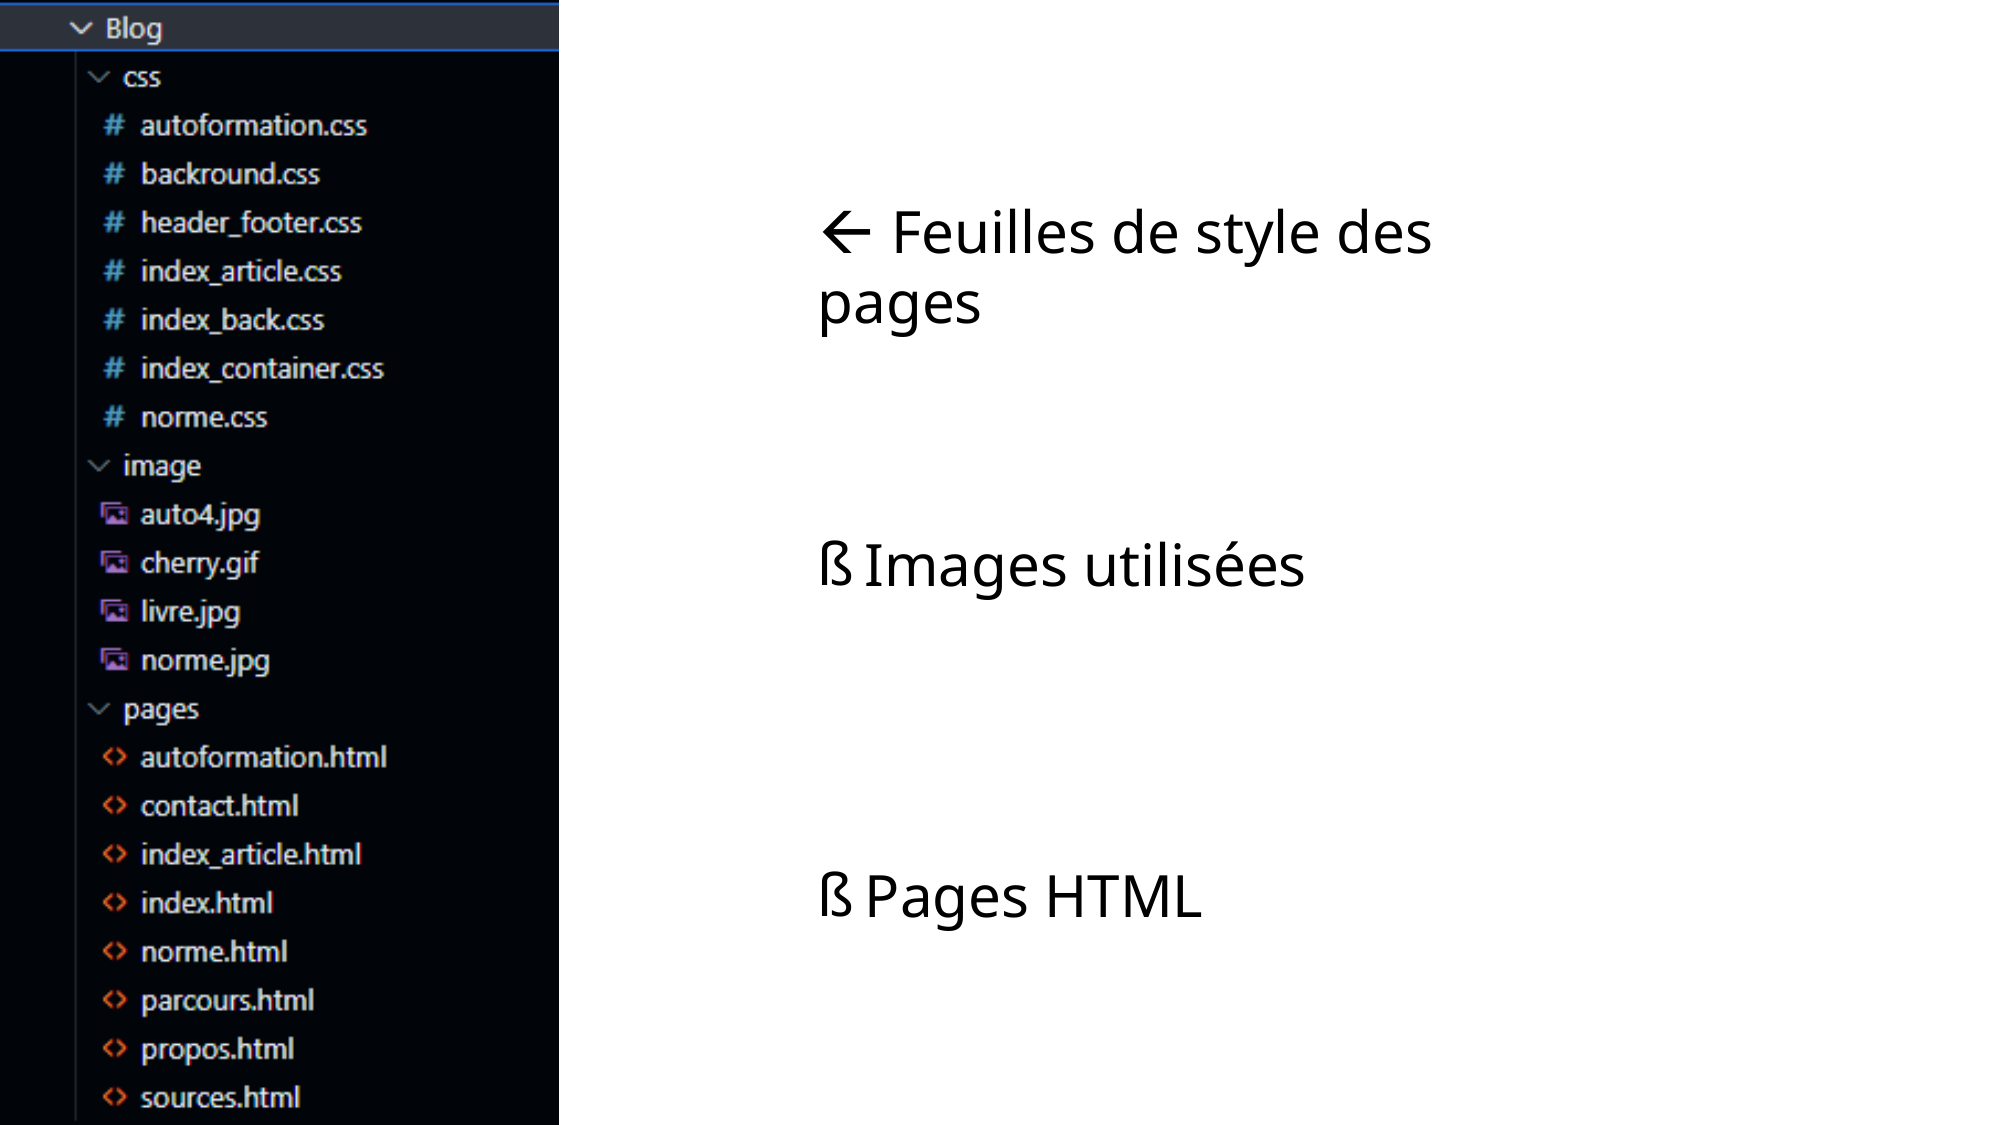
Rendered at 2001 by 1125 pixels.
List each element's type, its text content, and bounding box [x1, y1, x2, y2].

text_box  Feuilles de style des pages [802, 187, 1628, 274]
picture [0, 0, 559, 1125]
text_box Images utilisées [802, 520, 1302, 607]
text_box Pages HTML [802, 851, 1200, 938]
